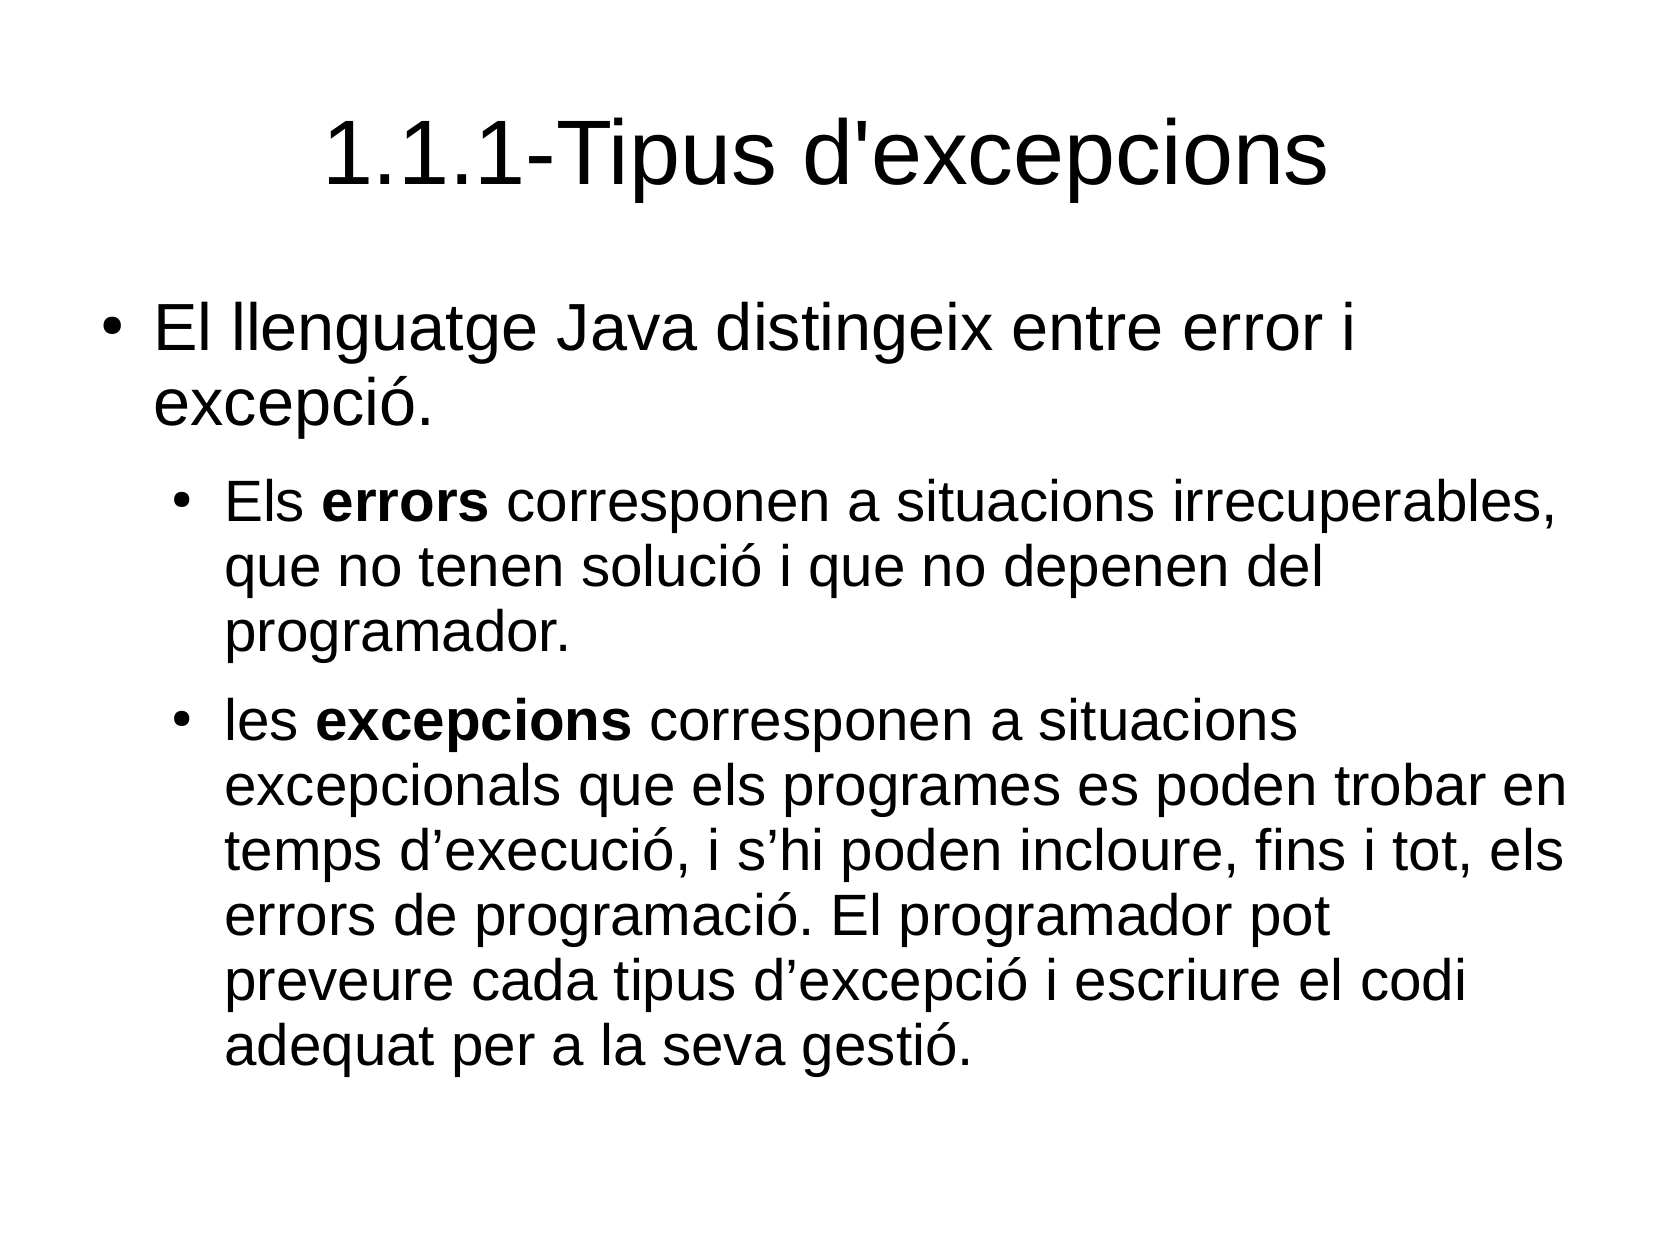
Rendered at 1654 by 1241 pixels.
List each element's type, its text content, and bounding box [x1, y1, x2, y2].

title 1.1.1-Tipus d'excepcions [82, 49, 1571, 257]
list El llenguatge Java distingeix entre error i excepció. Els errors corresponen a situacions irrecuperables, que no tenen solució i que no depenen del programador. les excepcions corresponen a situacions excepcionals que els programes es poden trobar en temps d’execució, i s’hi poden incloure, fins i tot, els errors de programació. El programador pot preveure cada tipus d’excepció i escriure el codi adequat per a la seva gestió. [82, 290, 1571, 1109]
